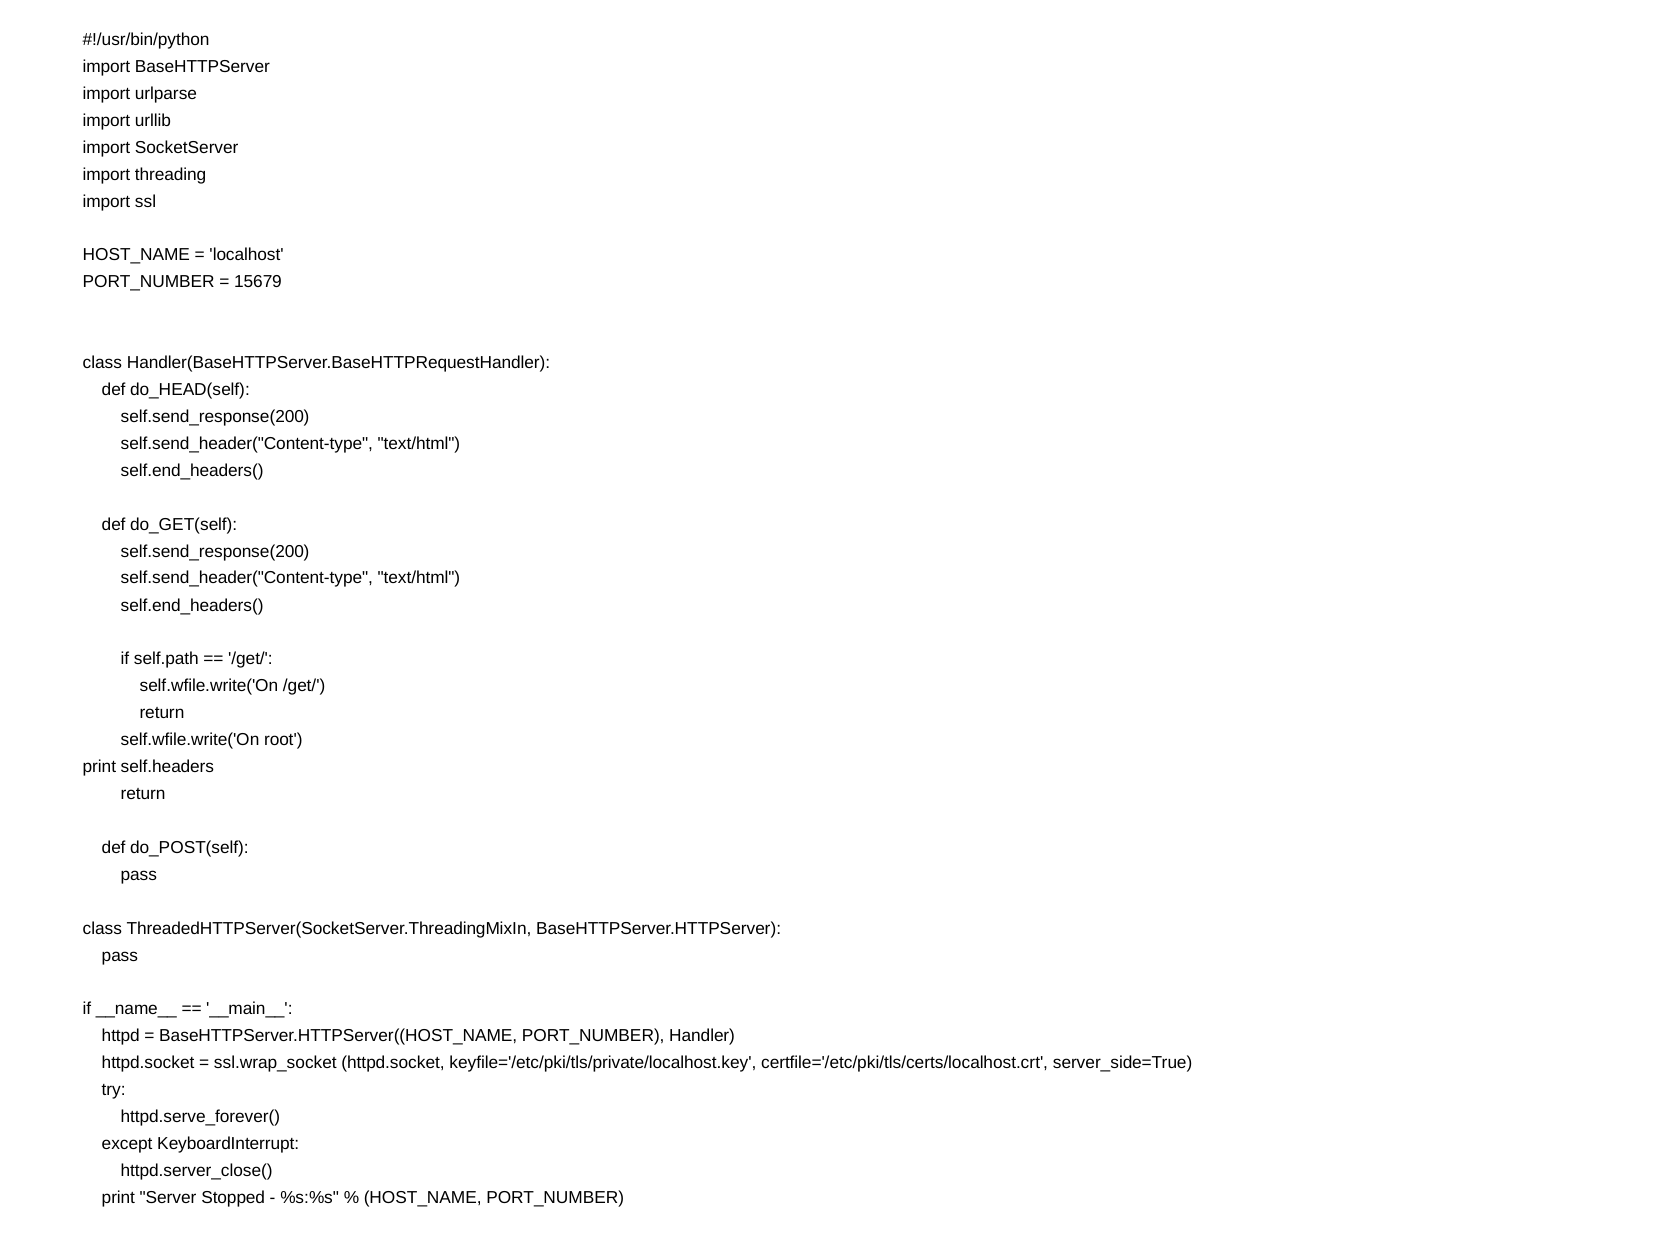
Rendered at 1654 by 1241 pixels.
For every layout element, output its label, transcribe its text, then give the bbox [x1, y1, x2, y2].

list #!/usr/bin/python import BaseHTTPServer import urlparse import urllib import SocketServer import threading import ssl HOST_NAME = 'localhost' PORT_NUMBER = 15679 class Handler(BaseHTTPServer.BaseHTTPRequestHandler): def do_HEAD(self): self.send_response(200) self.send_header("Content-type", "text/html") self.end_headers() def do_GET(self): self.send_response(200) self.send_header("Content-type", "text/html") self.end_headers() if self.path == '/get/': self.wfile.write('On /get/') return self.wfile.write('On root') print self.headers return def do_POST(self): pass class ThreadedHTTPServer(SocketServer.ThreadingMixIn, BaseHTTPServer.HTTPServer): pass if __name__ == '__main__': httpd = BaseHTTPServer.HTTPServer((HOST_NAME, PORT_NUMBER), Handler) httpd.socket = ssl.wrap_socket (httpd.socket, keyfile='/etc/pki/tls/private/localhost.key', certfile='/etc/pki/tls/certs/localhost.crt', server_side=True) try: httpd.serve_forever() except KeyboardInterrupt: httpd.server_close() print "Server Stopped - %s:%s" % (HOST_NAME, PORT_NUMBER) [82, 30, 1571, 1231]
